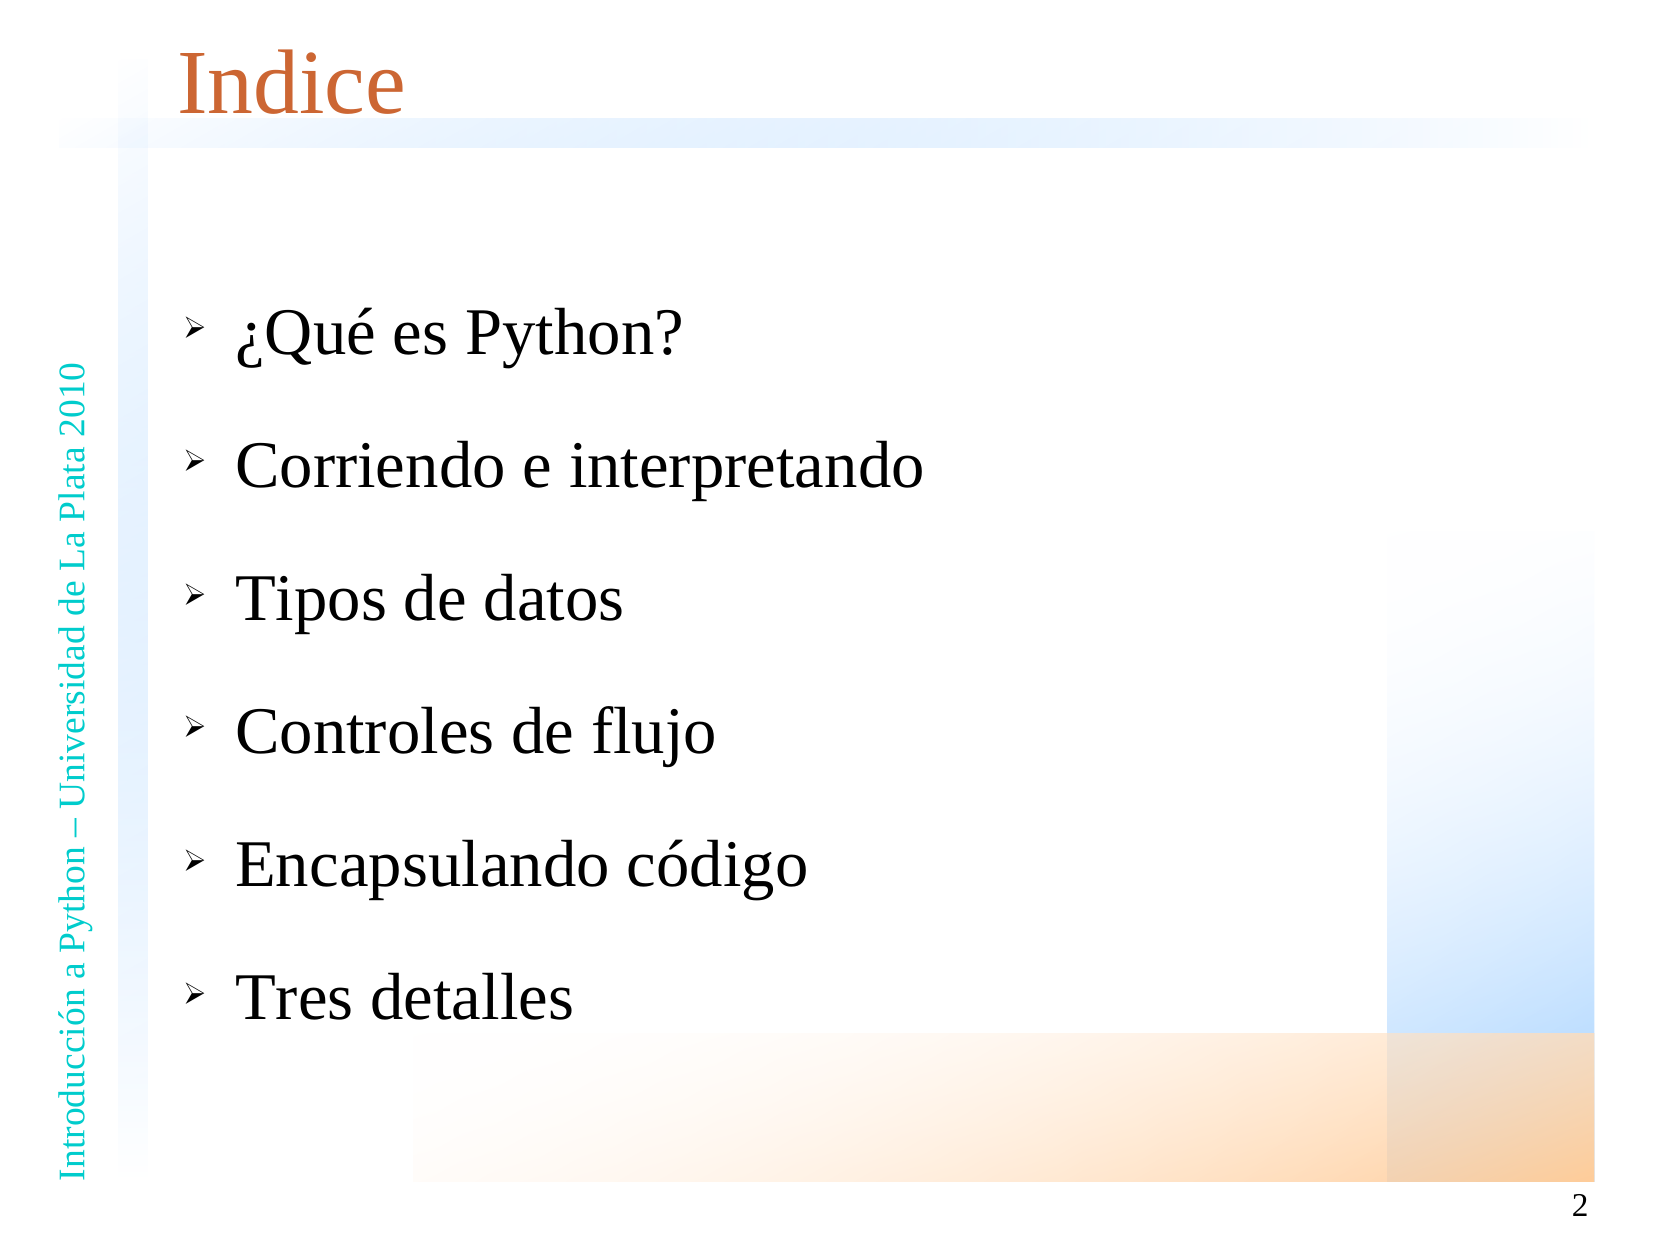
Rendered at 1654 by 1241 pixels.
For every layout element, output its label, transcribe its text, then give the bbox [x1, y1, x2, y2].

title Indice [177, 18, 1577, 147]
subtitle ¿Qué es Python? Corriendo e interpretando Tipos de datos Controles de flujo Encapsulando código Tres detalles [147, 147, 1595, 1182]
